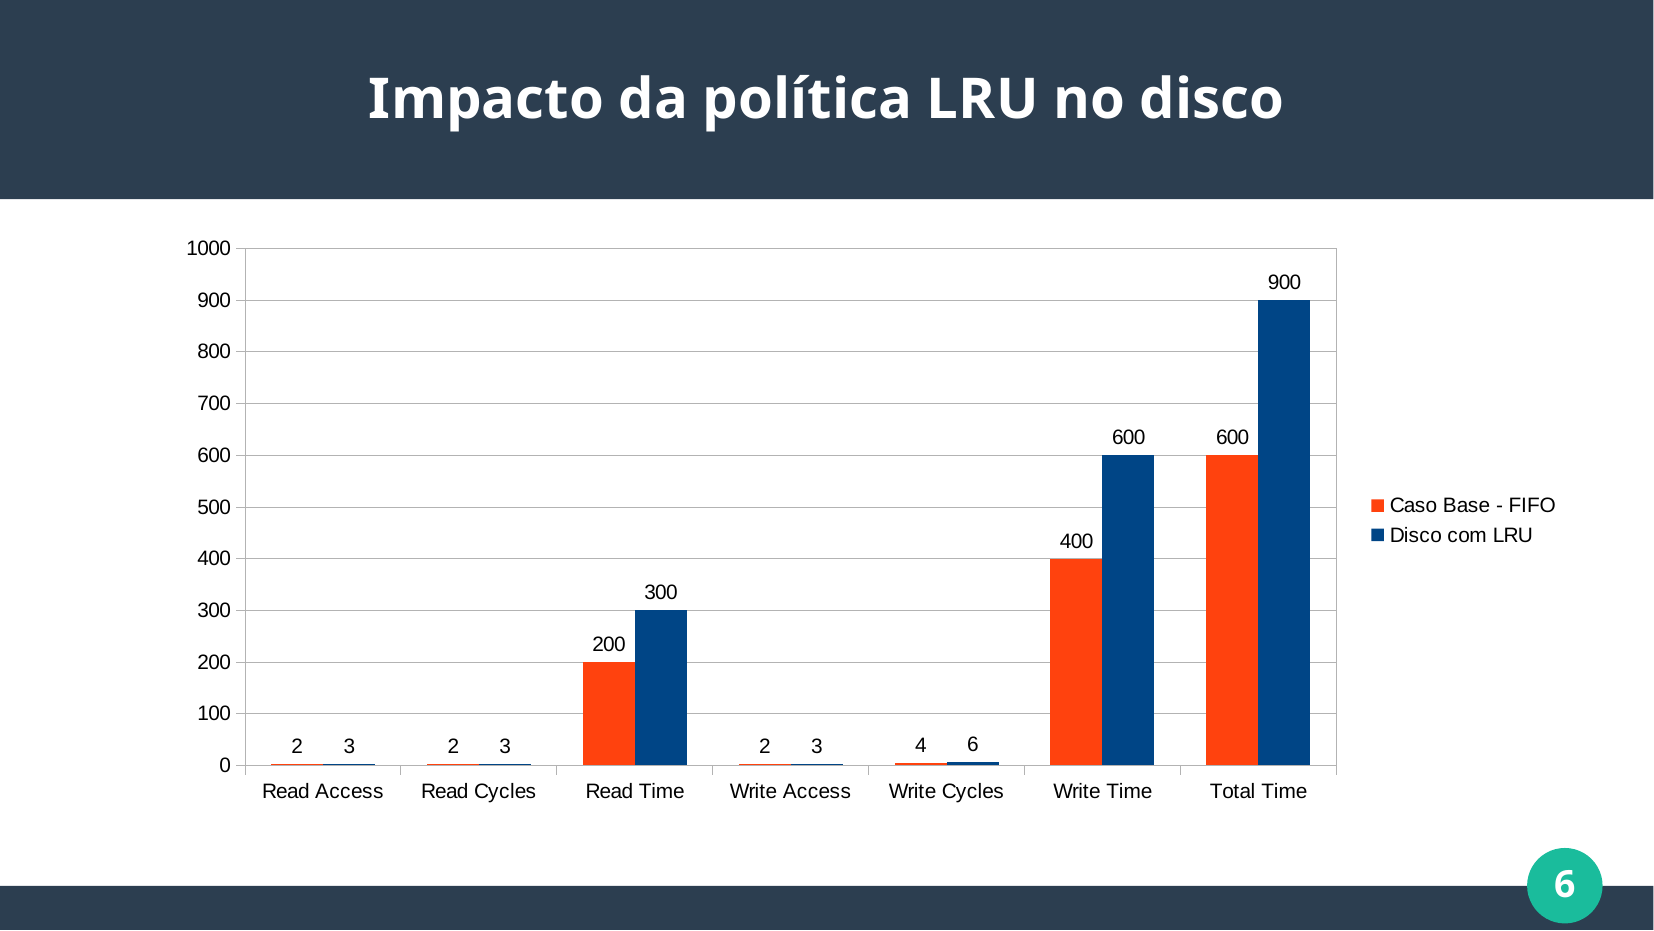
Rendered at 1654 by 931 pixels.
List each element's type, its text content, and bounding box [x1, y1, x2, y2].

title Impacto da política LRU no disco [59, 37, 1595, 155]
chart [158, 225, 1575, 816]
